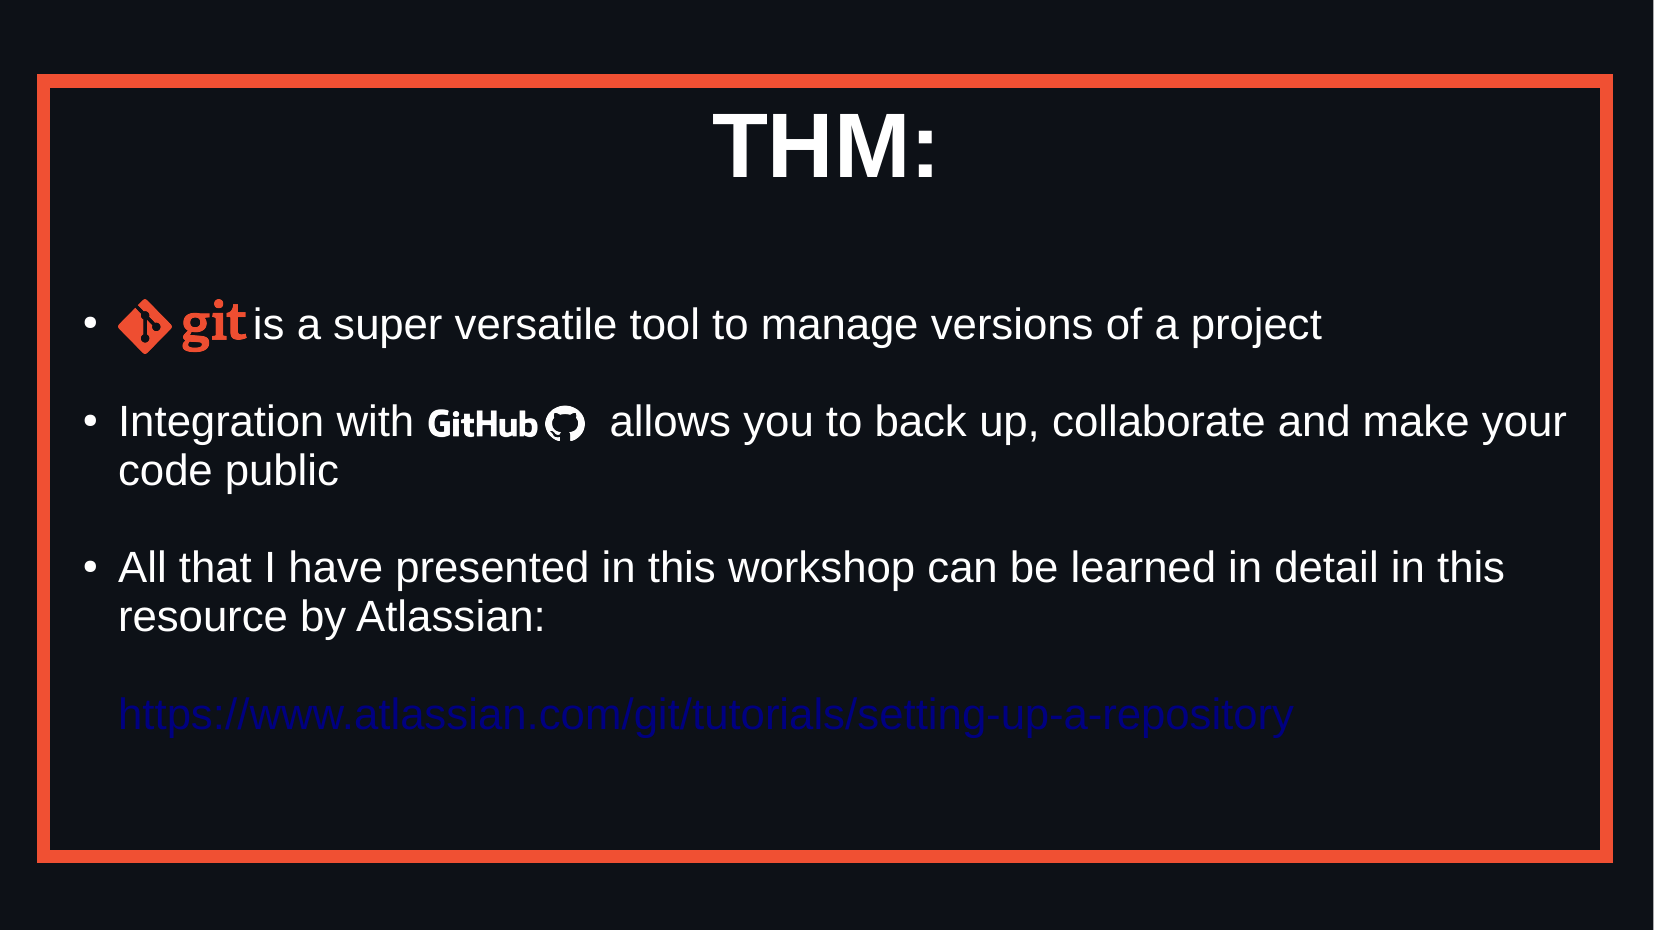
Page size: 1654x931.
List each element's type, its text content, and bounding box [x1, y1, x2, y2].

picture [420, 399, 585, 448]
subtitle THM: is a super versatile tool to manage versions of a project Integration with allows you to back up, collaborate and make your code public All that I have presented in this workshop can be learned in detail in this resource by Atlassian: https://www.atlassian.com/git/tutorials/setting-up-a-repository [82, 94, 1571, 788]
text_box [37, 74, 1613, 863]
picture [118, 299, 247, 354]
